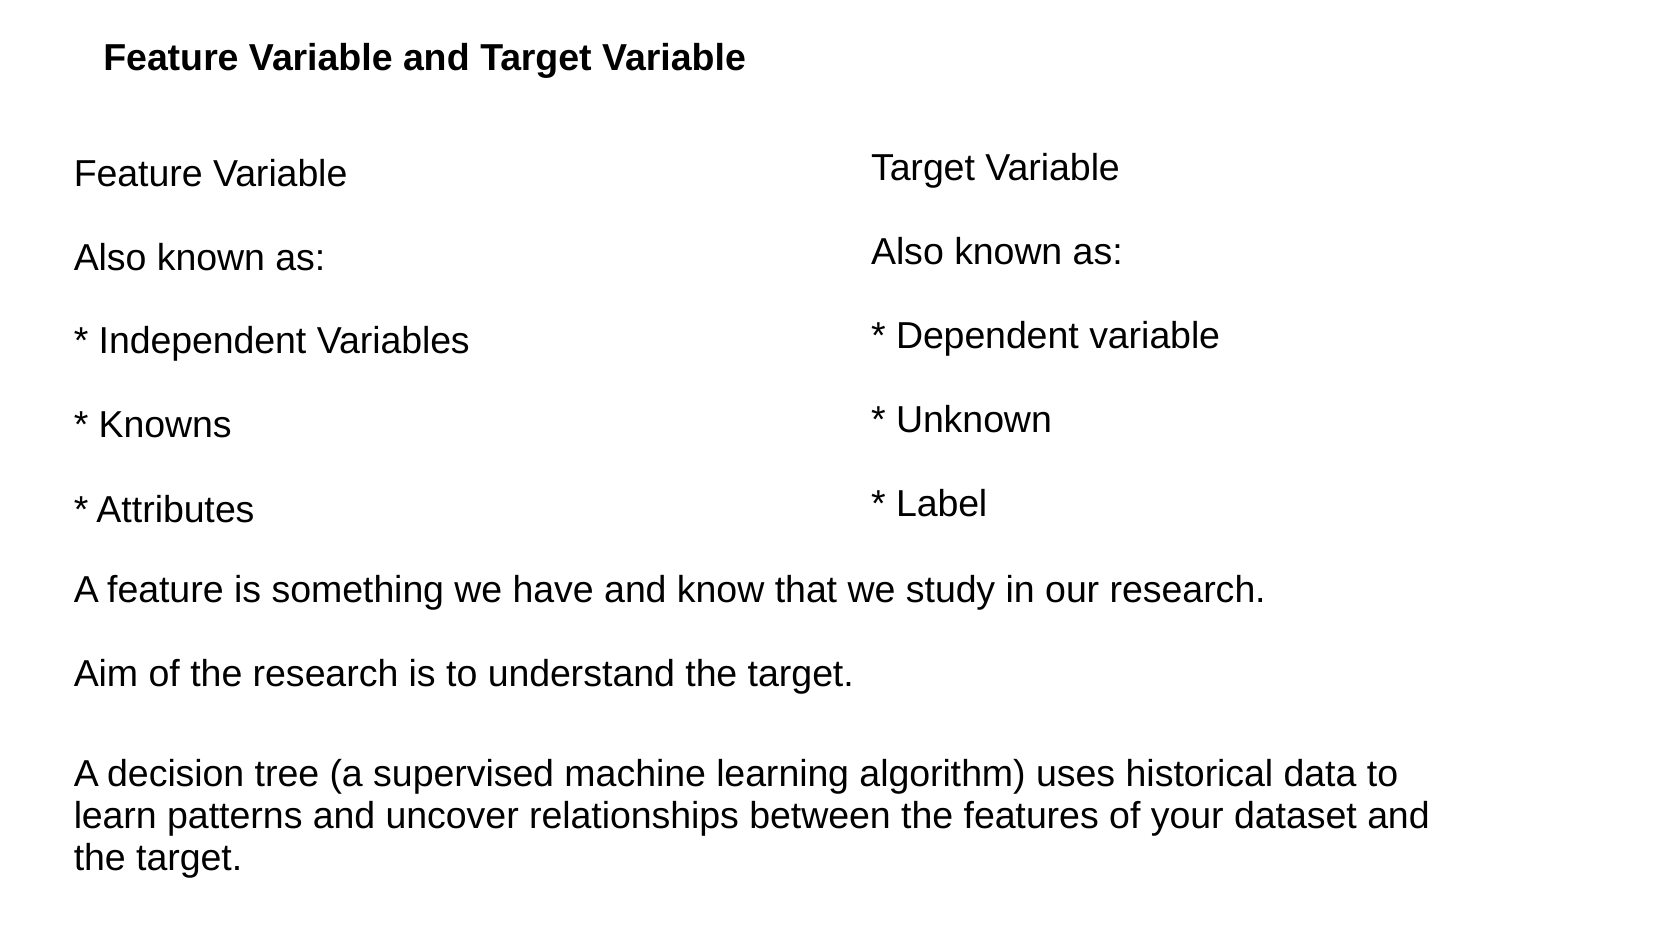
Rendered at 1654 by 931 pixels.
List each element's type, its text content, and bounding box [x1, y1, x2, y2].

text_box Feature Variable Also known as: * Independent Variables * Knowns * Attributes [59, 144, 709, 538]
text_box A feature is something we have and know that we study in our research. Aim of the research is to understand the target. [59, 561, 1565, 702]
text_box A decision tree (a supervised machine learning algorithm) uses historical data to learn patterns and uncover relationships between the features of your dataset and the target. [59, 703, 1477, 886]
text_box Feature Variable and Target Variable [88, 29, 1211, 87]
text_box Target Variable Also known as: * Dependent variable * Unknown * Label [856, 138, 1595, 532]
